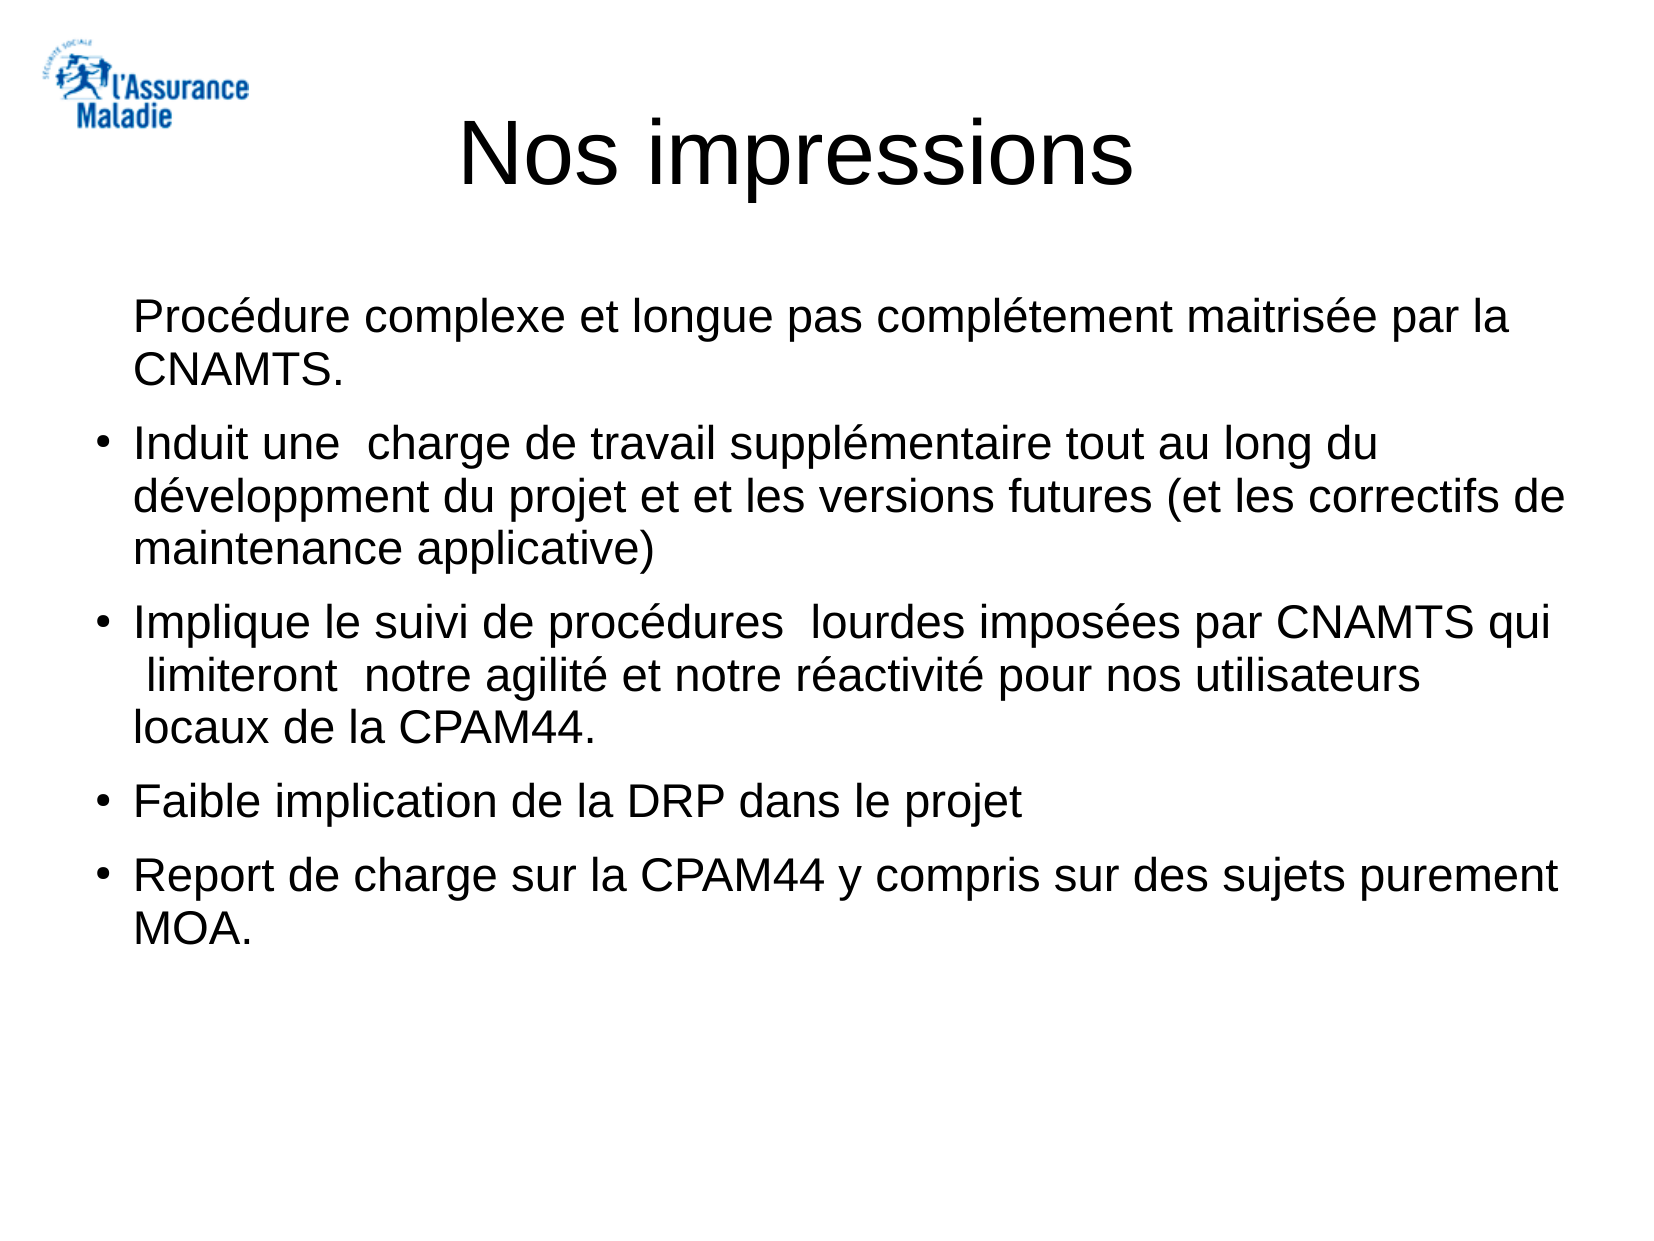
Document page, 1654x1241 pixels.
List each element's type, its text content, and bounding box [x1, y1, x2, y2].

title Nos impressions [82, 49, 1571, 257]
picture [21, 35, 249, 130]
list Procédure complexe et longue pas complétement maitrisée par la CNAMTS. Induit une charge de travail supplémentaire tout au long du développment du projet et et les versions futures (et les correctifs de maintenance applicative) Implique le suivi de procédures lourdes imposées par CNAMTS qui limiteront notre agilité et notre réactivité pour nos utilisateurs locaux de la CPAM44. Faible implication de la DRP dans le projet Report de charge sur la CPAM44 y compris sur des sujets purement MOA. [82, 290, 1571, 1010]
